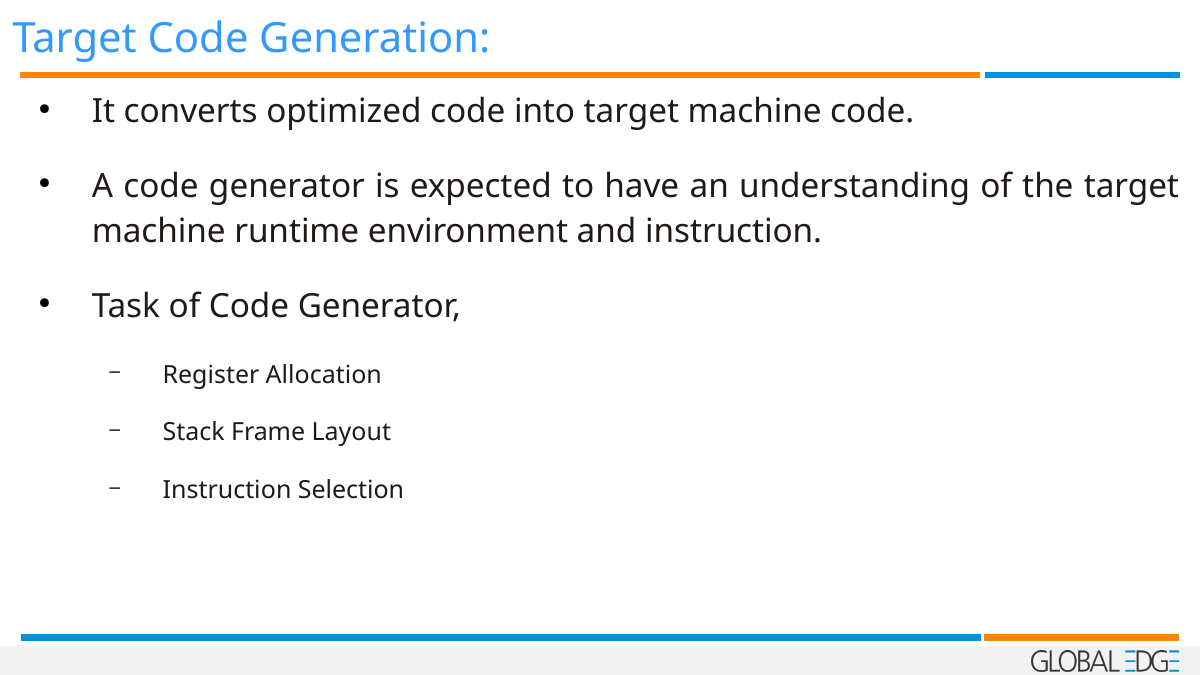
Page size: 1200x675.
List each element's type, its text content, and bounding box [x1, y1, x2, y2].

list It converts optimized code into target machine code. A code generator is expected to have an understanding of the target machine runtime environment and instruction. Task of Code Generator, Register Allocation Stack Frame Layout Instruction Selection [21, 86, 1182, 627]
picture [1031, 650, 1179, 672]
title Target Code Generation: [12, 9, 1088, 63]
